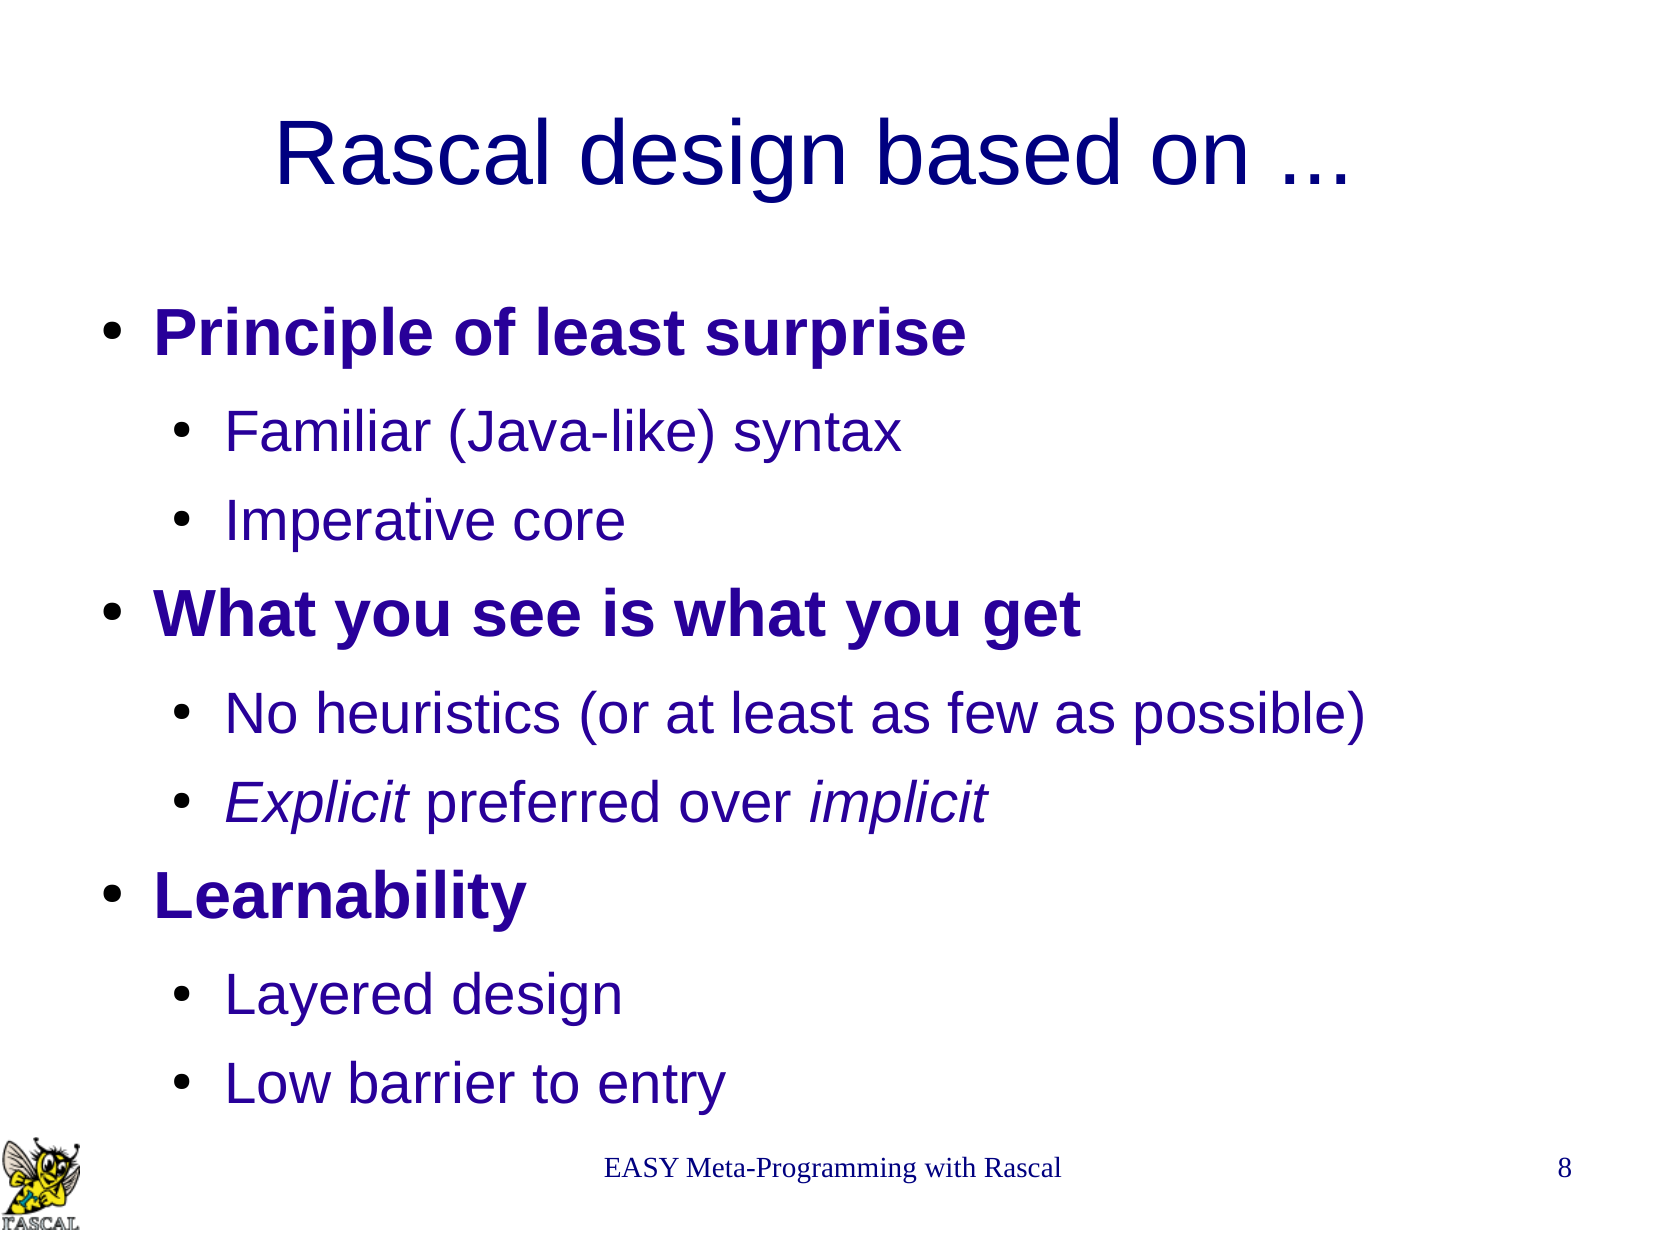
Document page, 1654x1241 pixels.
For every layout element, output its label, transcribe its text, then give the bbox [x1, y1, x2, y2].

picture [1, 1137, 80, 1230]
title Rascal design based on ... [82, 49, 1571, 257]
list Principle of least surprise Familiar (Java-like) syntax Imperative core What you see is what you get No heuristics (or at least as few as possible) Explicit preferred over implicit Learnability Layered design Low barrier to entry [82, 294, 1571, 1116]
